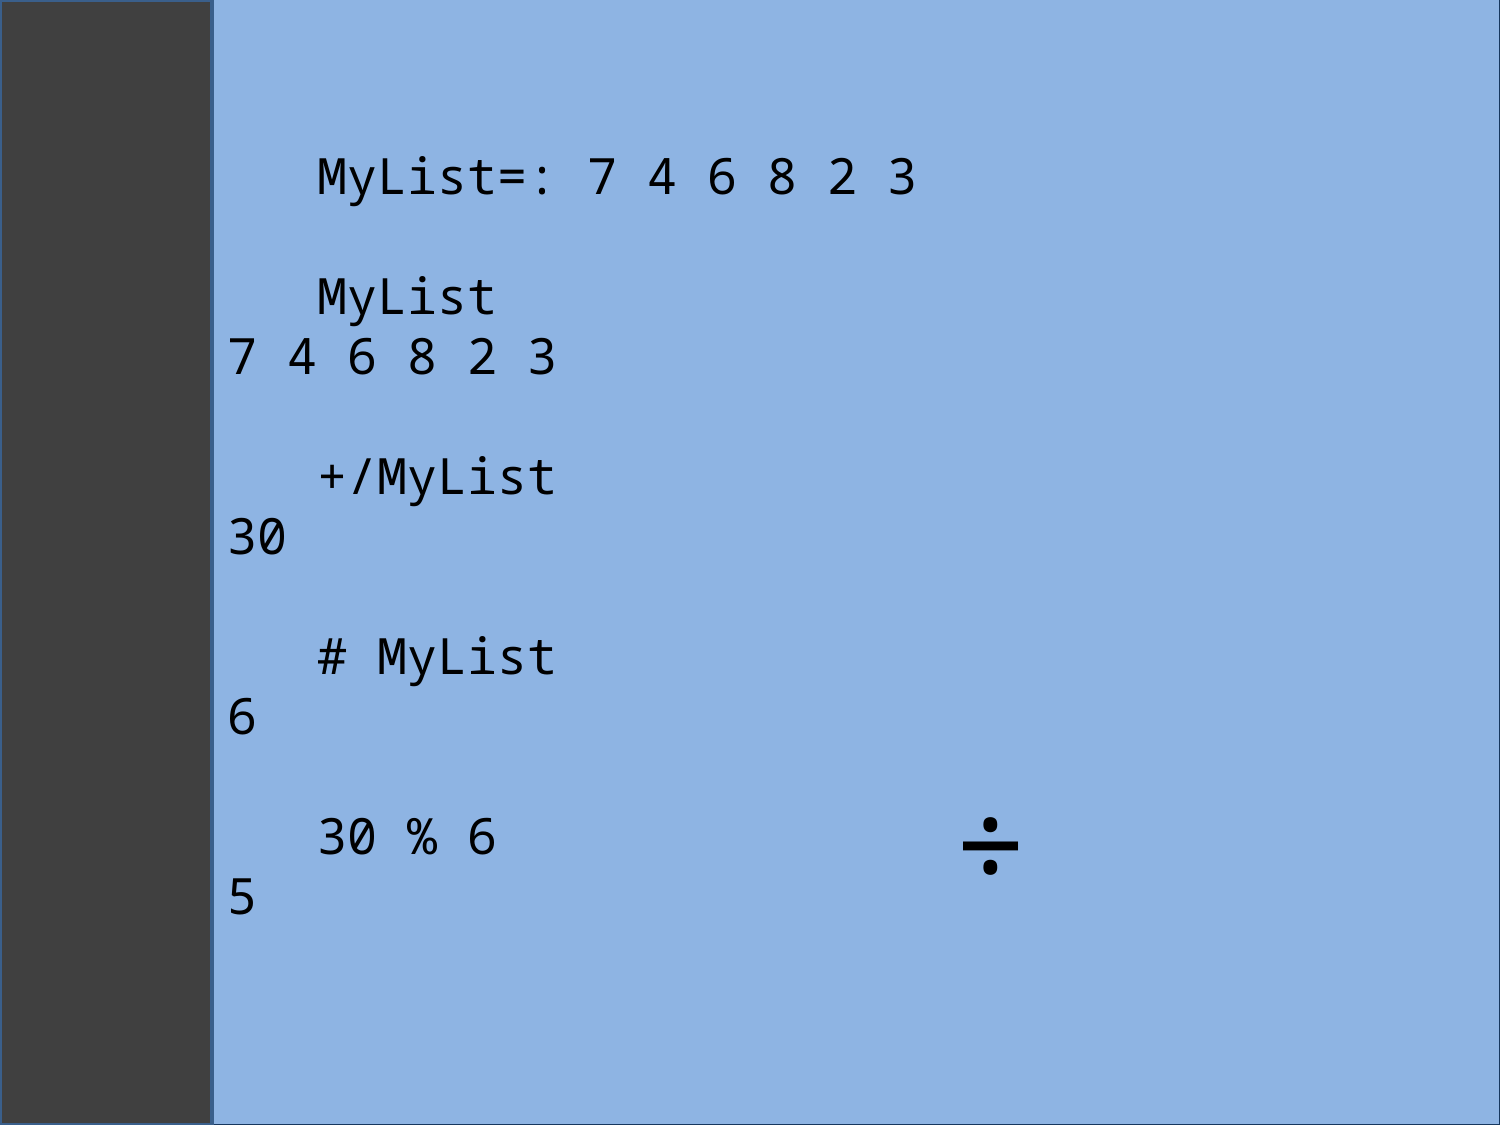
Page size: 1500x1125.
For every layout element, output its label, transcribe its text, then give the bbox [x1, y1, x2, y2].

text_box [0, 0, 1500, 1125]
text_box ÷ [938, 748, 1037, 910]
text_box MyList=: 7 4 6 8 2 3 MyList 7 4 6 8 2 3 +/MyList 30 # MyList 6 30 % 6 5 [213, 137, 1425, 933]
